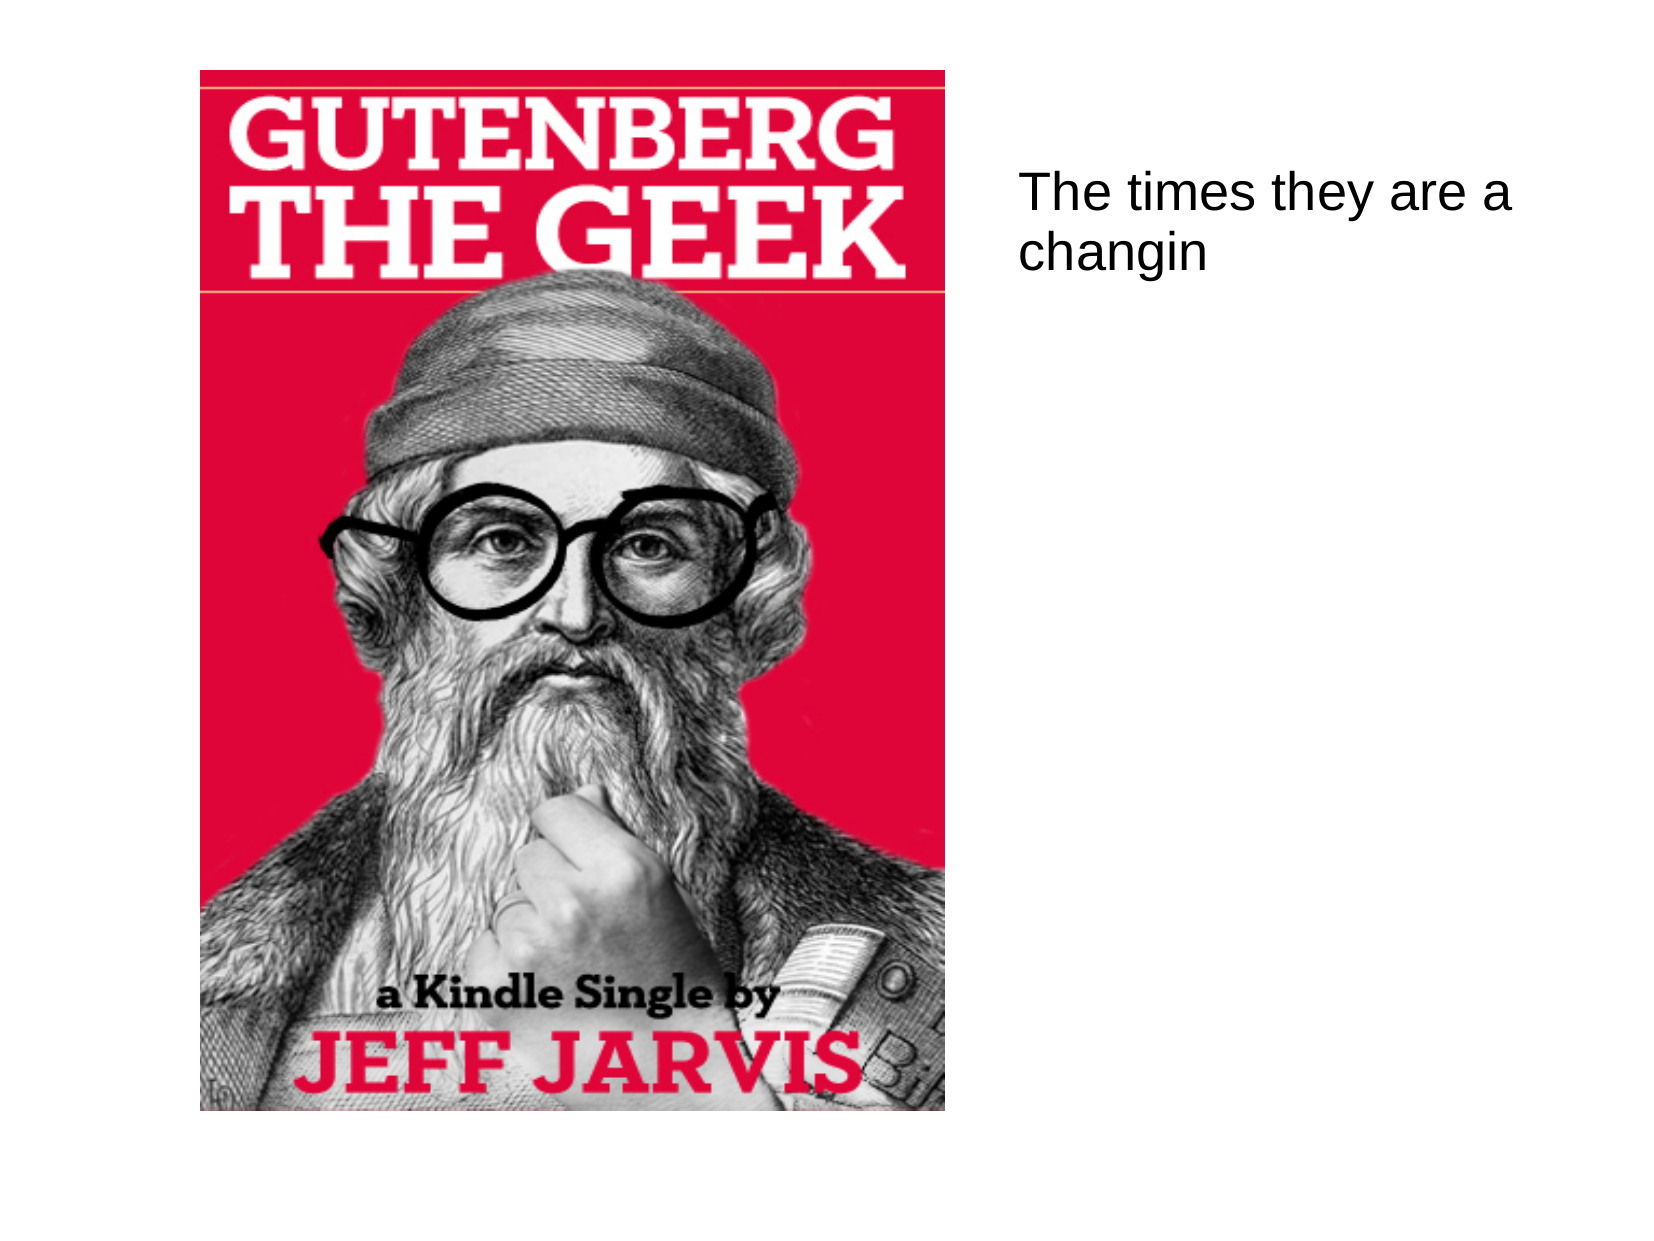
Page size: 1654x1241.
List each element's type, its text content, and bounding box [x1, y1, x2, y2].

text_box The times they are a changin [1003, 153, 1560, 290]
picture [200, 70, 945, 1111]
